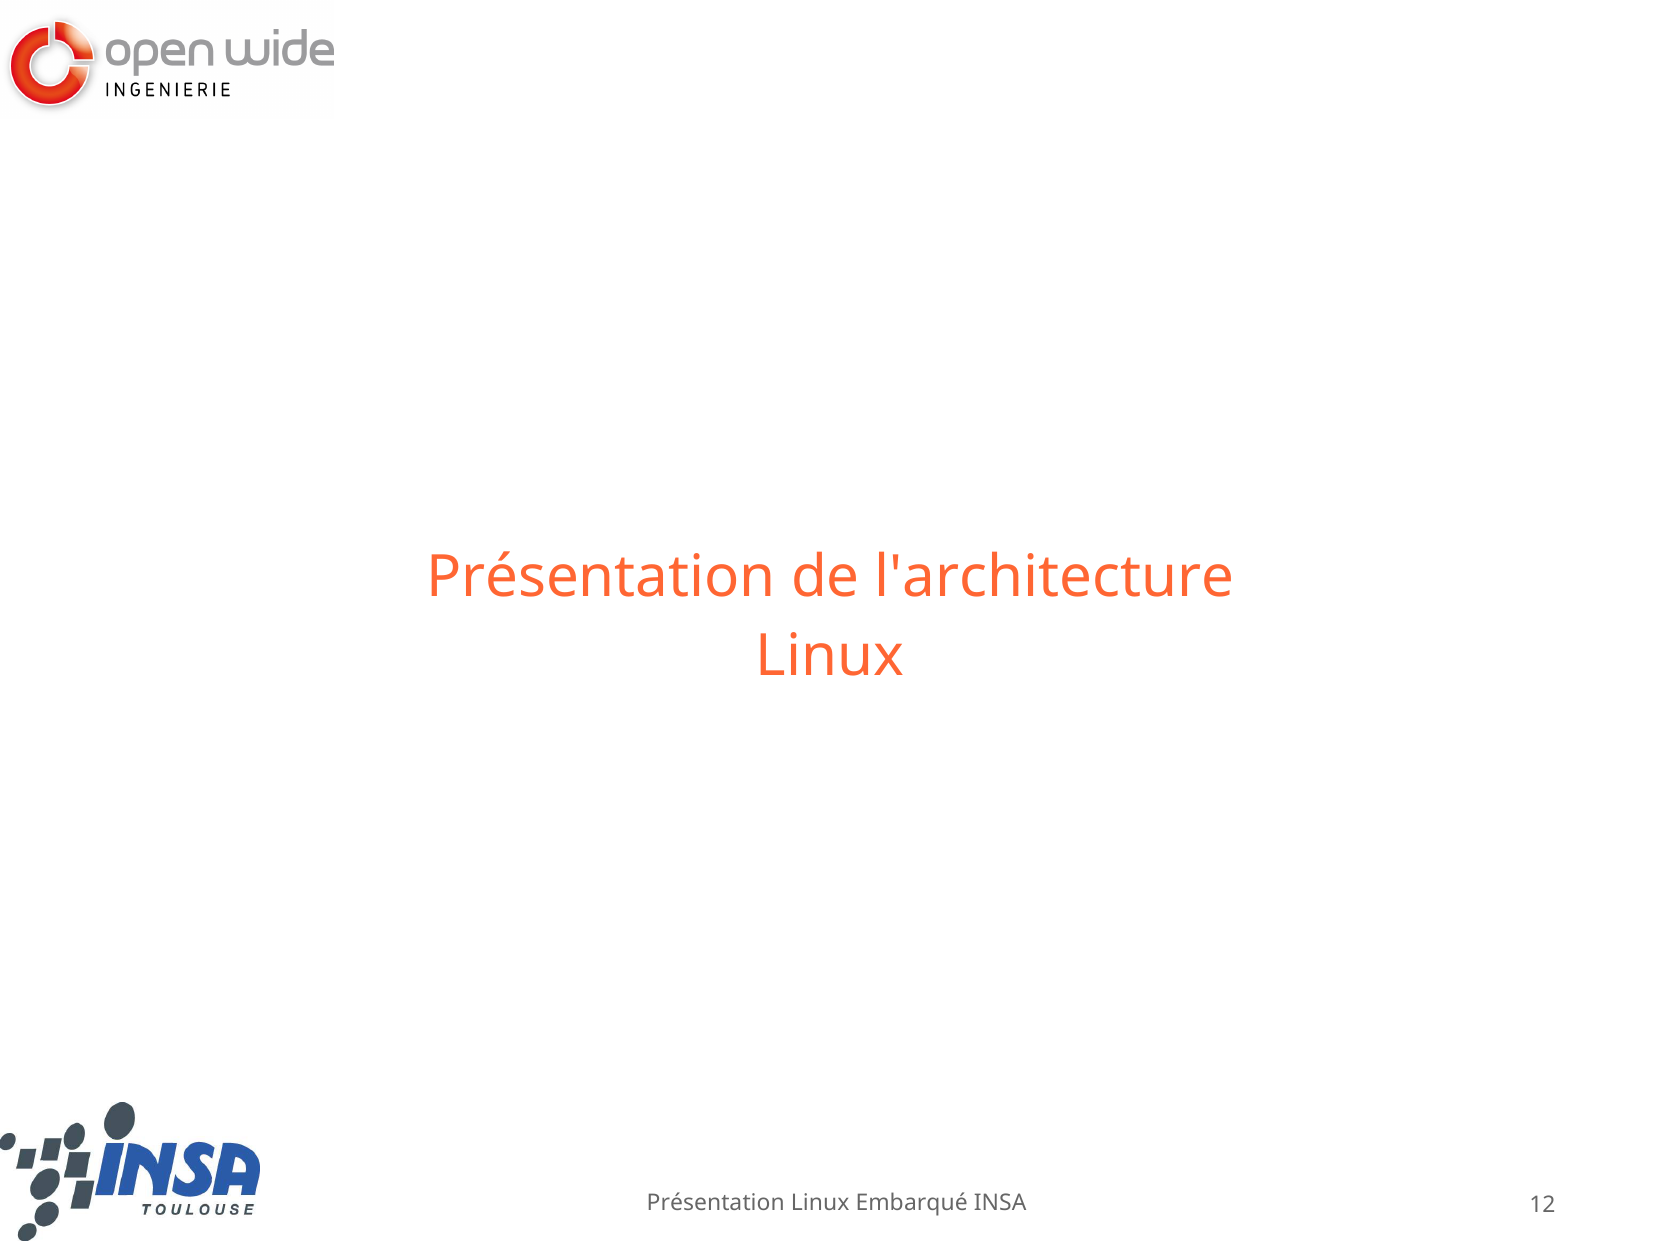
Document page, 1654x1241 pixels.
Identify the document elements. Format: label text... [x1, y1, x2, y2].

subtitle Présentation de l'architecture Linux [350, 195, 1309, 1031]
picture [0, 1102, 260, 1241]
picture [0, 0, 334, 119]
